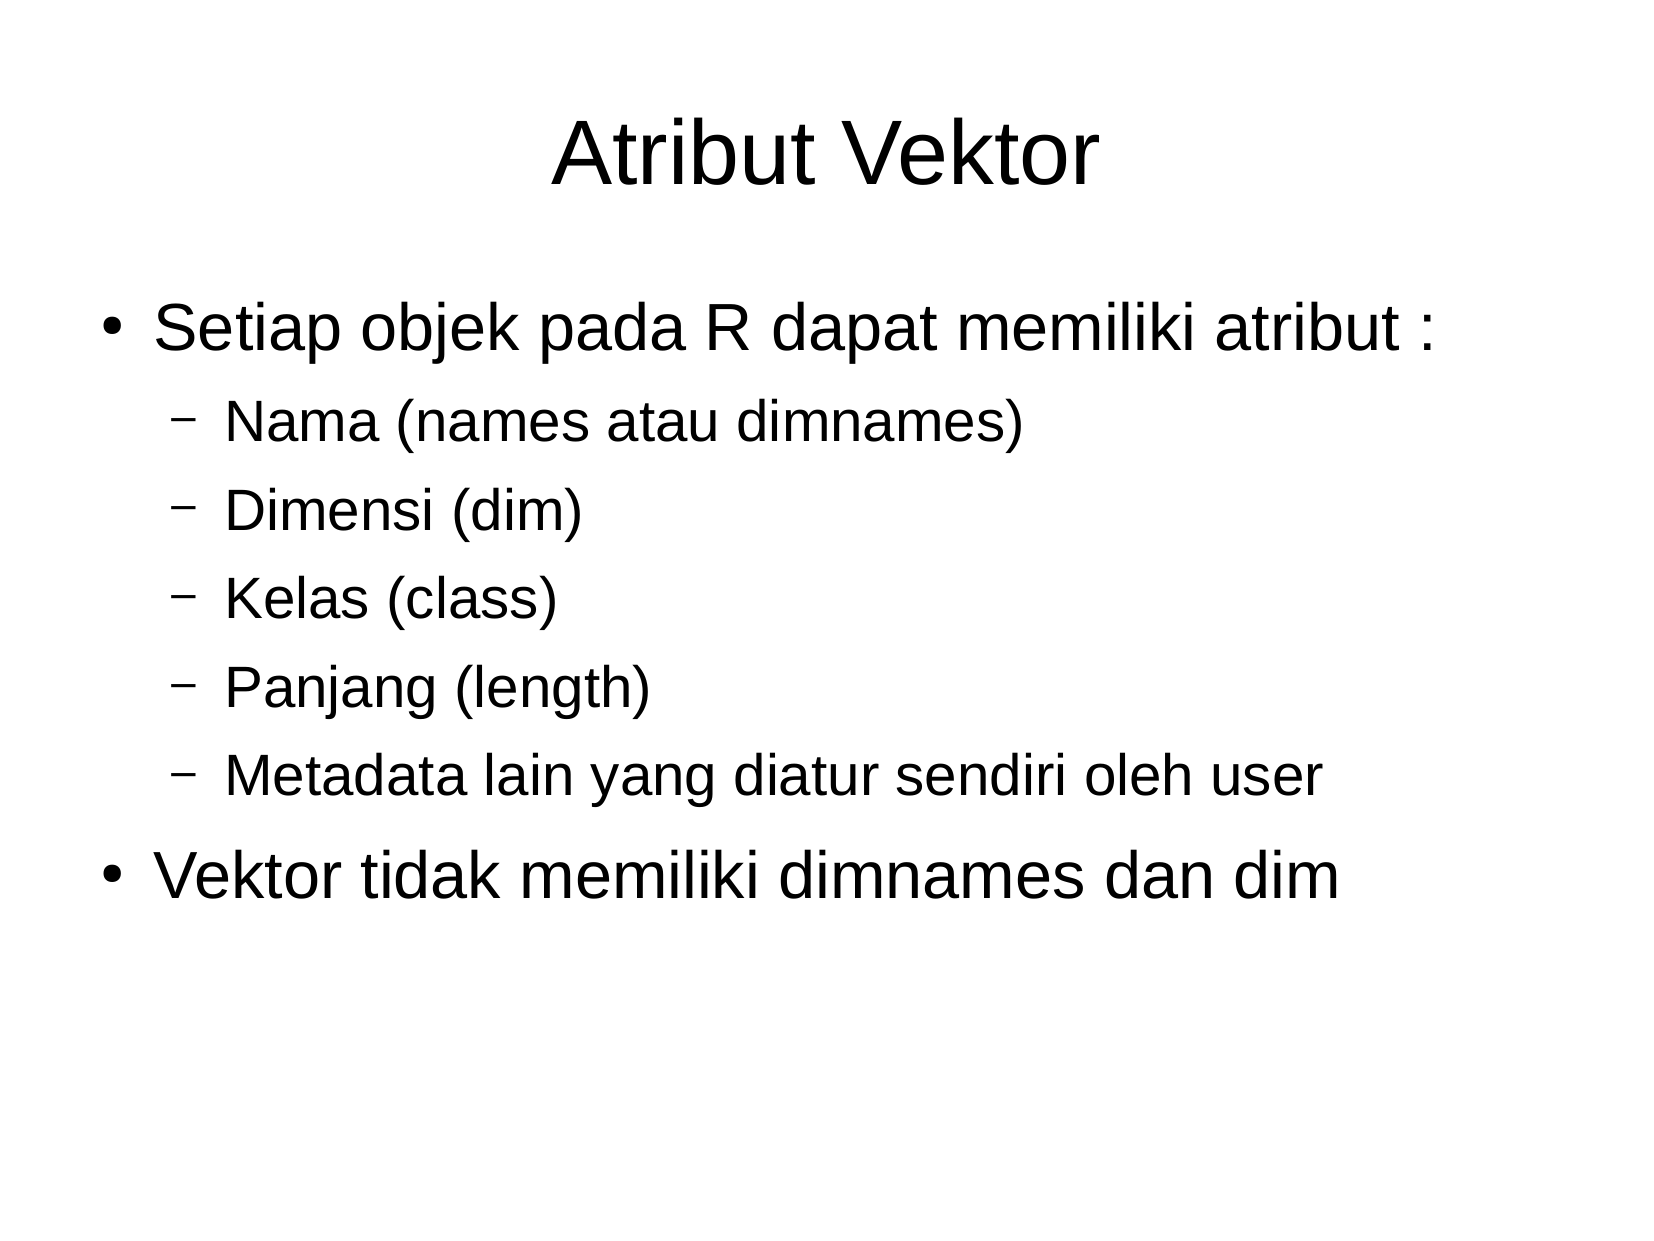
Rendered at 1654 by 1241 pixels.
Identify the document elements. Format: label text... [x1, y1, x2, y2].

title Atribut Vektor [82, 49, 1571, 257]
list Setiap objek pada R dapat memiliki atribut : Nama (names atau dimnames) Dimensi (dim) Kelas (class) Panjang (length) Metadata lain yang diatur sendiri oleh user Vektor tidak memiliki dimnames dan dim [82, 290, 1571, 1010]
